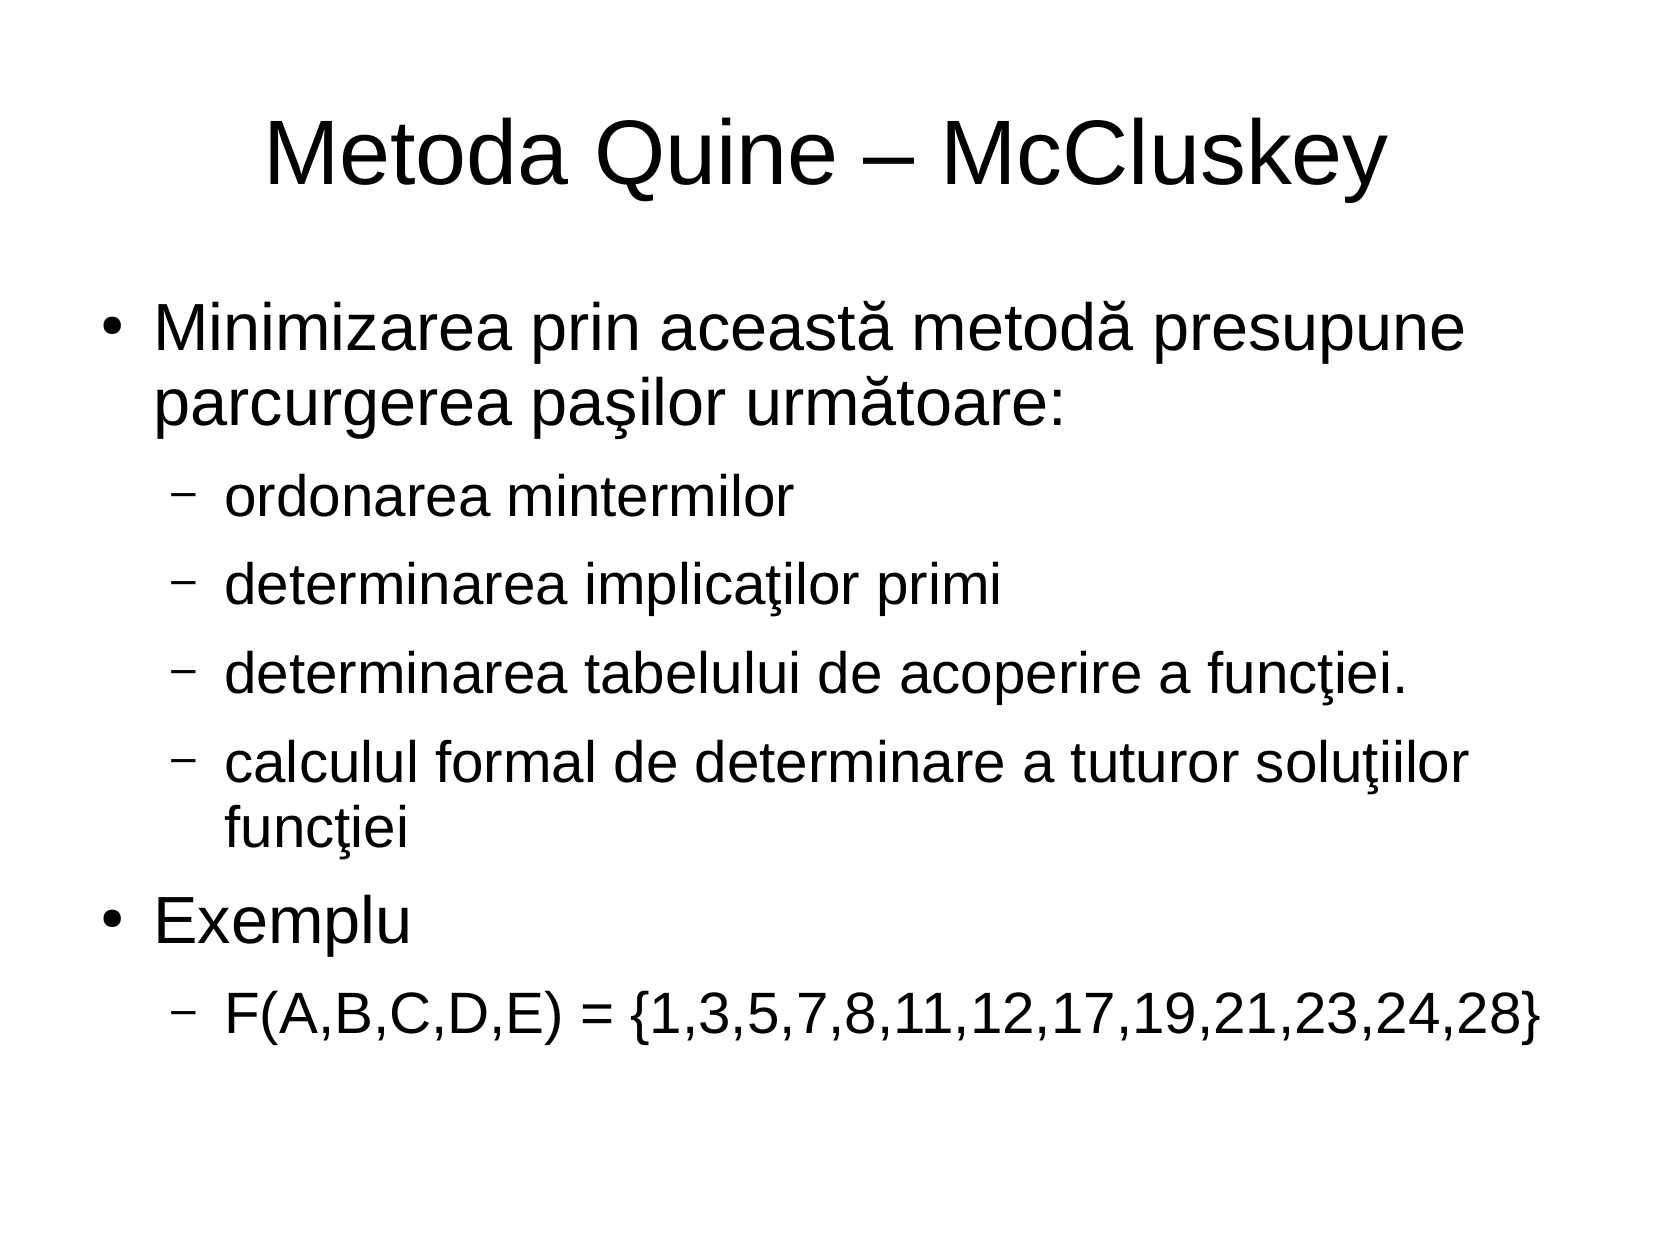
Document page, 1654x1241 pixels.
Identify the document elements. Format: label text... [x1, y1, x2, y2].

list Minimizarea prin această metodă presupune parcurgerea paşilor următoare: ordonarea mintermilor determinarea implicaţilor primi determinarea tabelului de acoperire a funcţiei. calculul formal de determinare a tuturor soluţiilor funcţiei Exemplu F(A,B,C,D,E) = {1,3,5,7,8,11,12,17,19,21,23,24,28} [82, 290, 1546, 1096]
title Metoda Quine – McCluskey [82, 49, 1571, 257]
